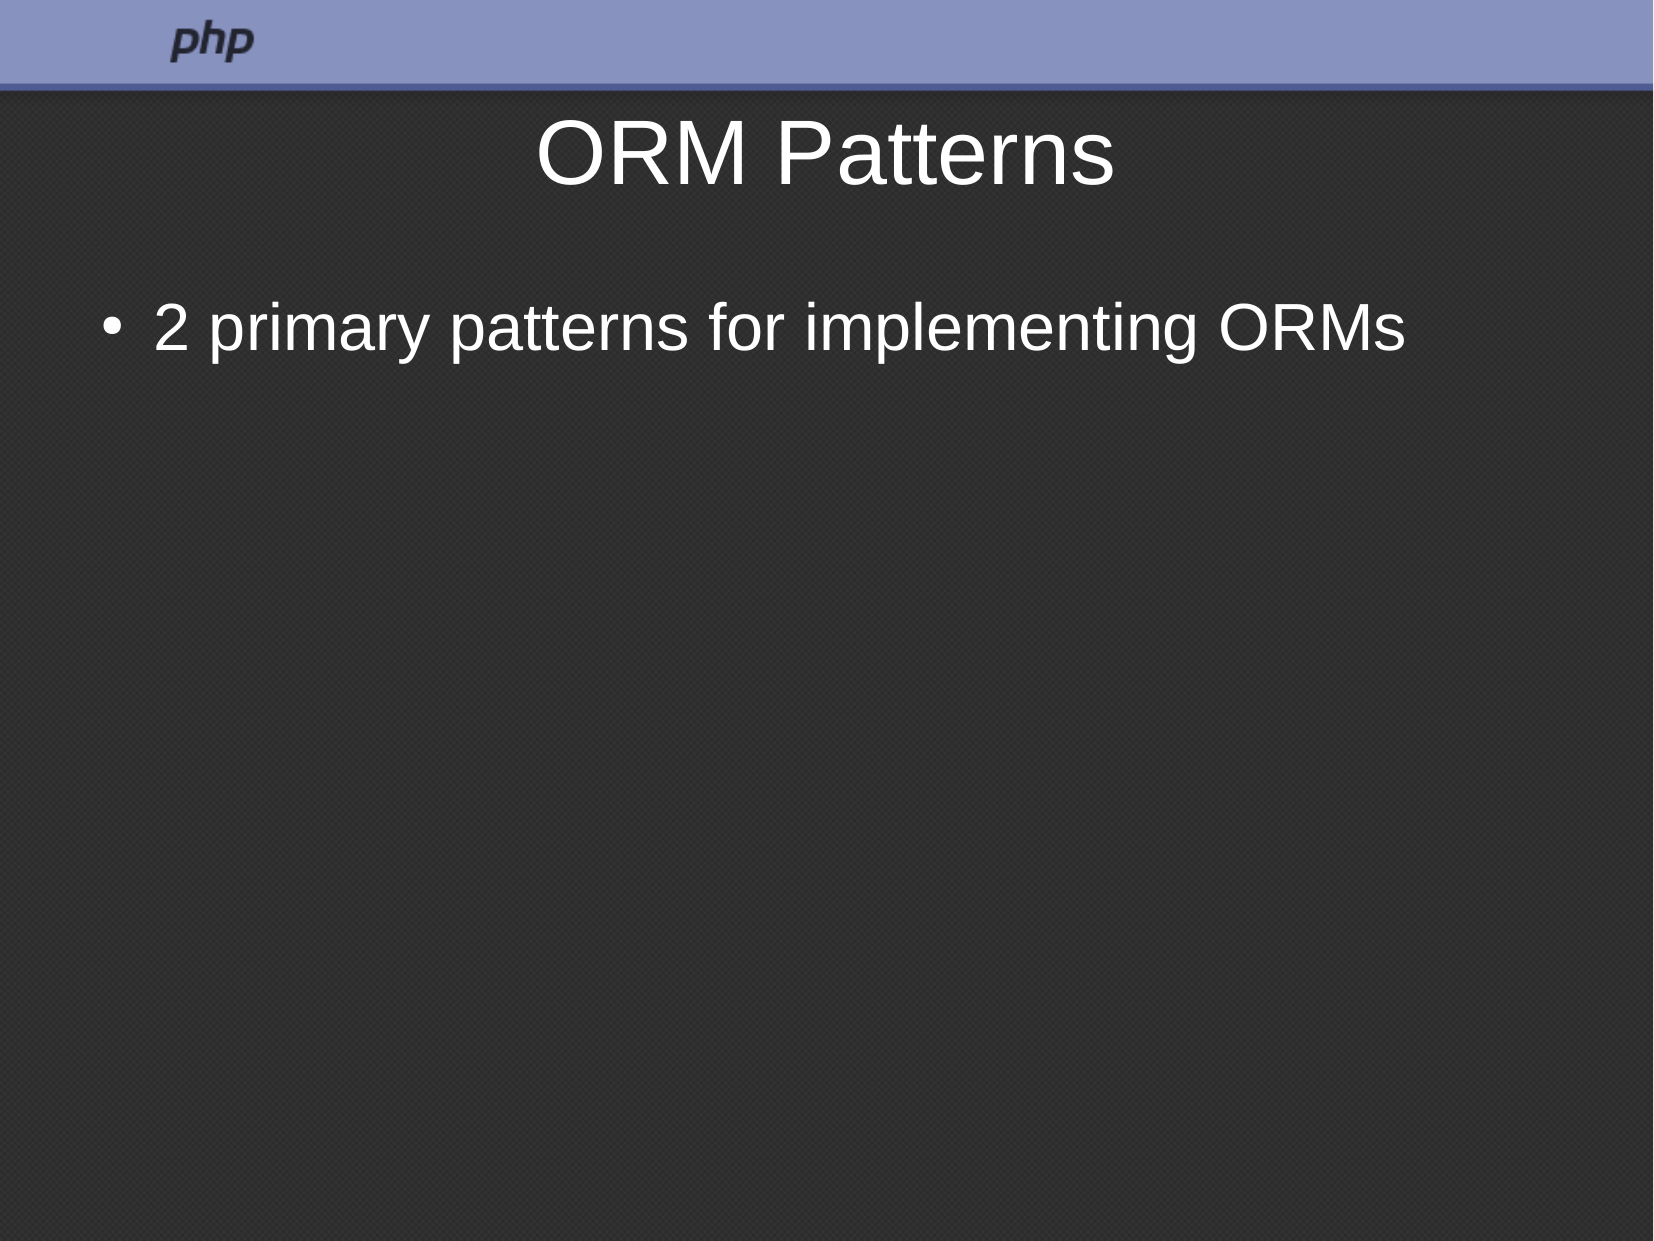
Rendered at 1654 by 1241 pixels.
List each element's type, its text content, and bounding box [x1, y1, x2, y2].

list 2 primary patterns for implementing ORMs [82, 290, 1571, 1010]
picture [0, 0, 1654, 1241]
title ORM Patterns [82, 49, 1571, 257]
